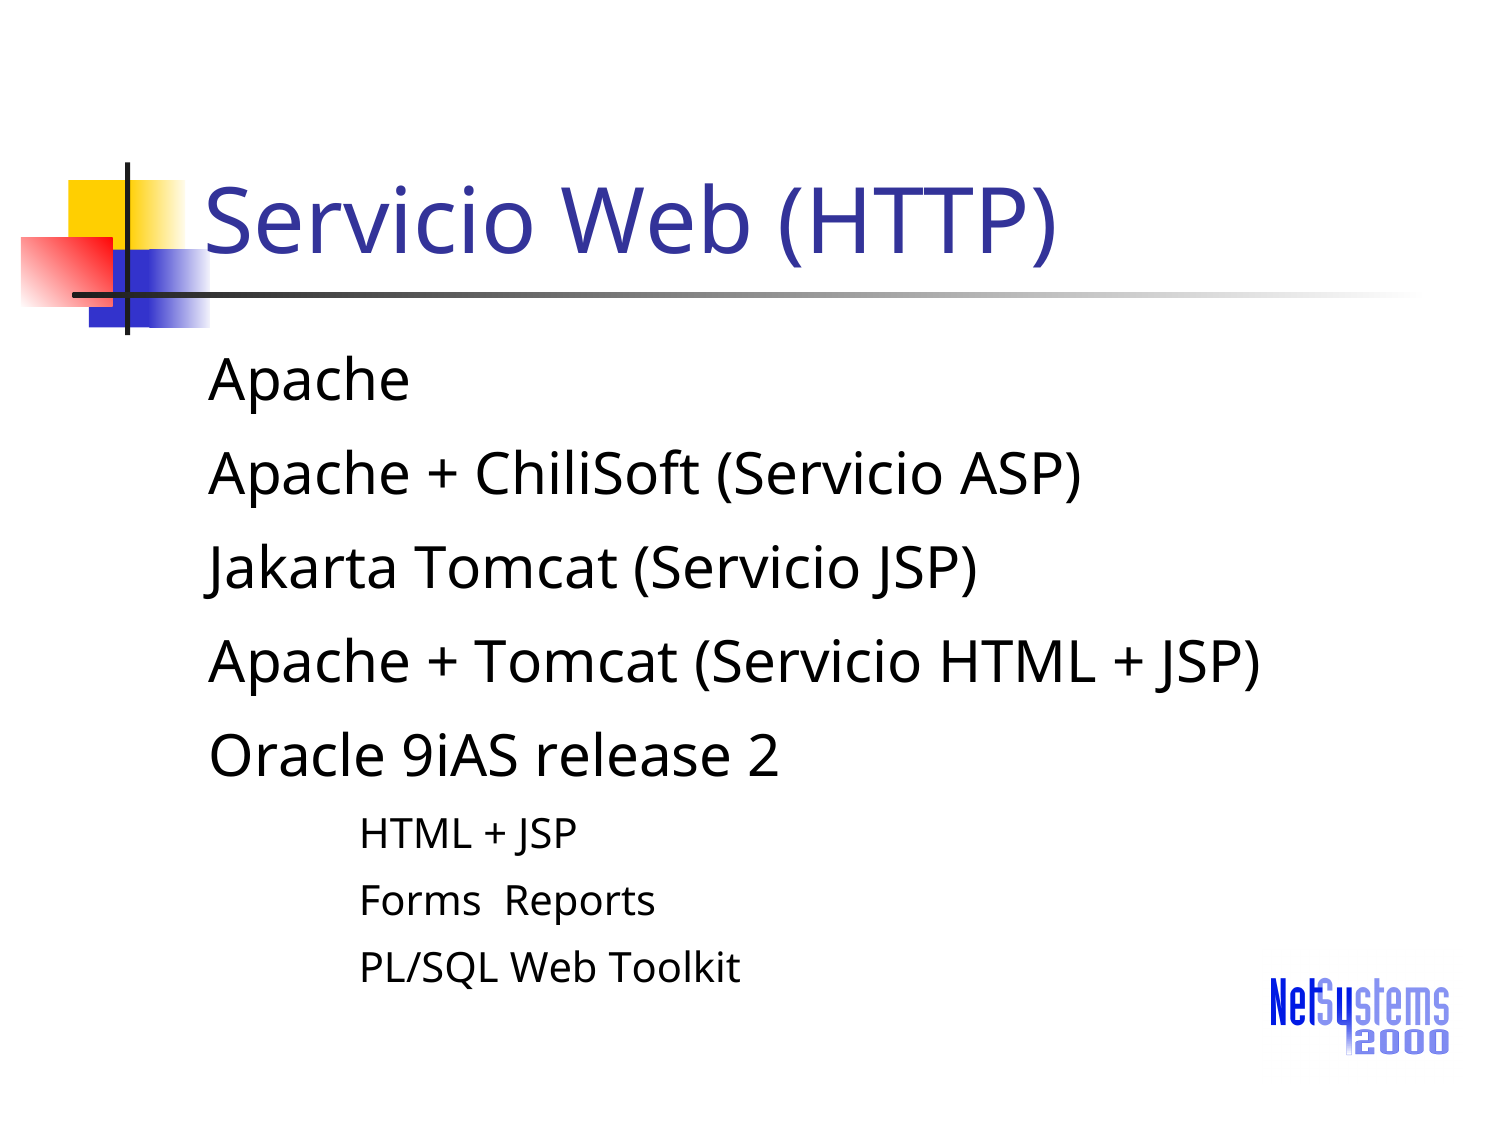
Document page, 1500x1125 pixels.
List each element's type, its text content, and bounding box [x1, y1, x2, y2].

title Servicio Web (HTTP) [188, 101, 1468, 289]
list Apache Apache + ChiliSoft (Servicio ASP) Jakarta Tomcat (Servicio JSP) Apache + Tomcat (Servicio HTML + JSP) Oracle 9iAS release 2 HTML + JSP Forms Reports PL/SQL Web Toolkit [193, 331, 1469, 1007]
picture [1262, 949, 1463, 1084]
